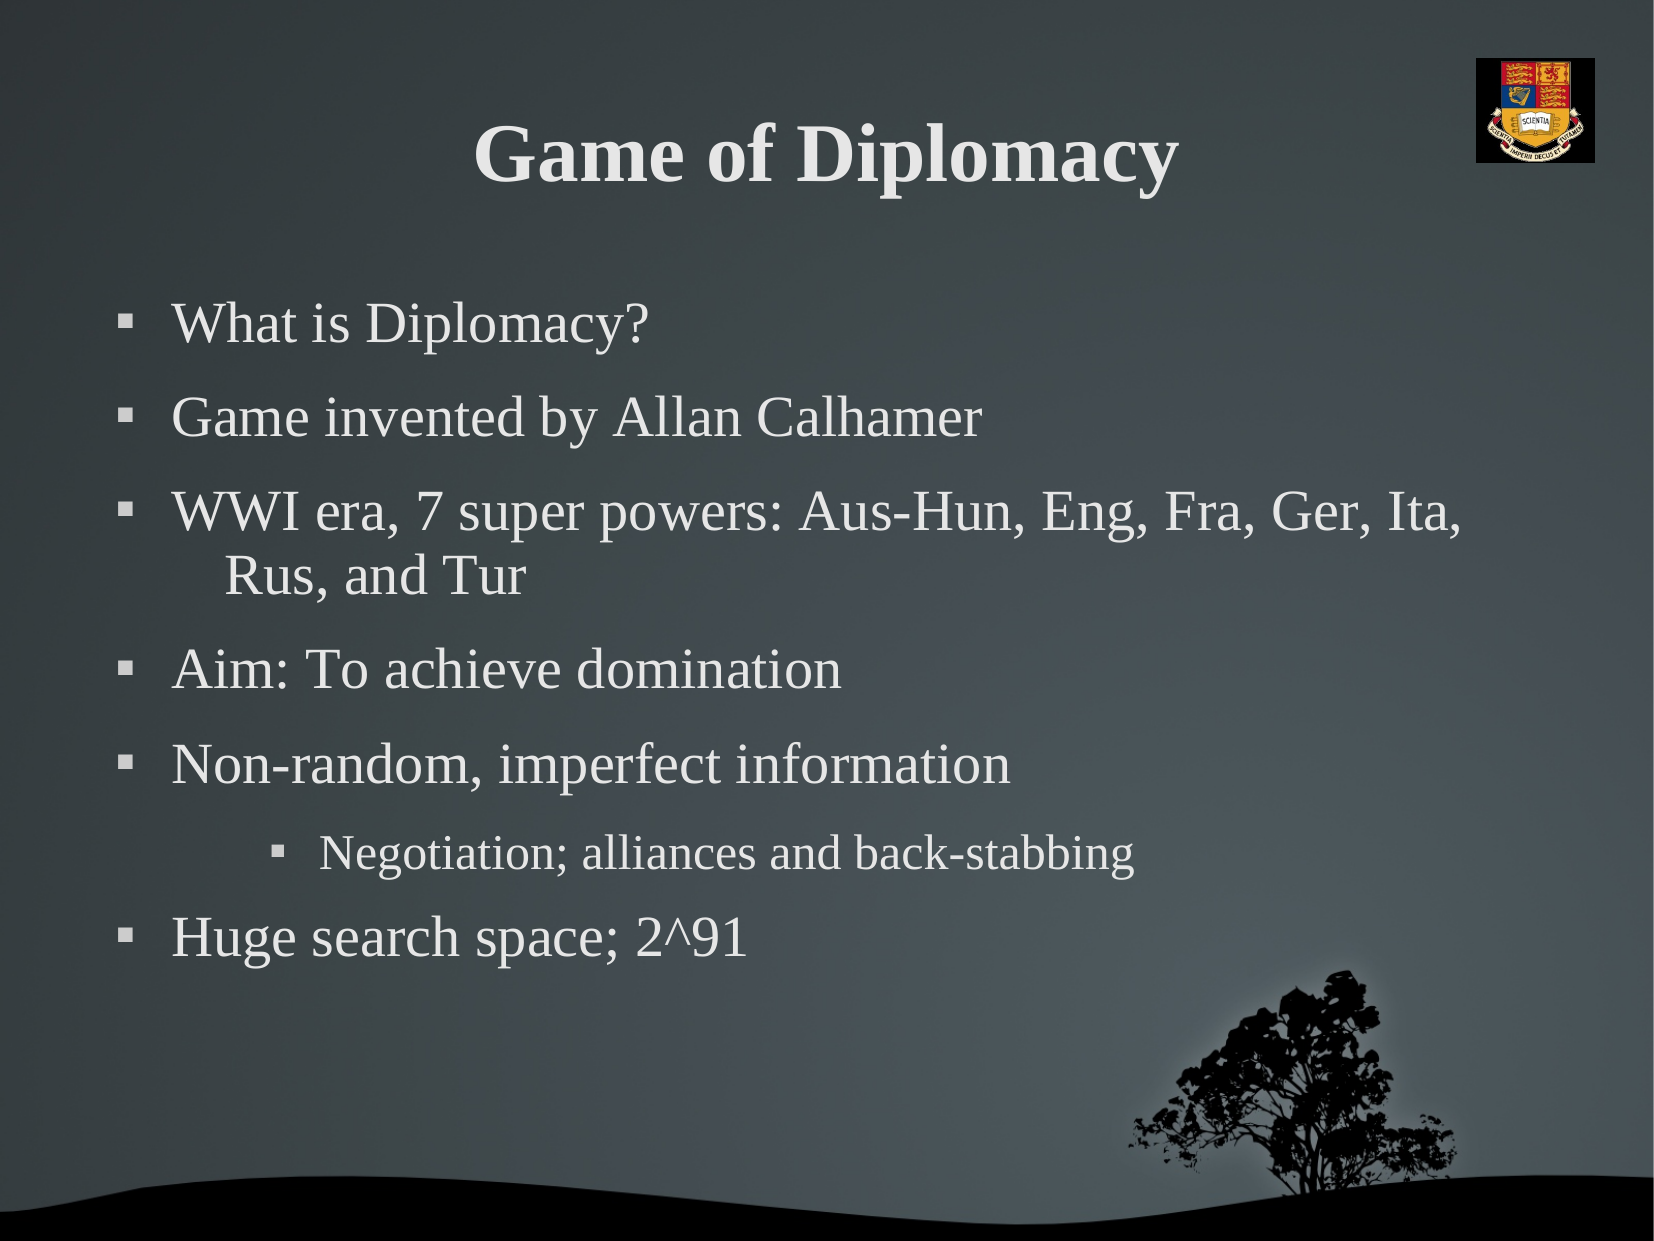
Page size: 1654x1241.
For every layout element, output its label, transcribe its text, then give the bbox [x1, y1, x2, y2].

title Game of Diplomacy [82, 49, 1571, 257]
list What is Diplomacy? Game invented by Allan Calhamer WWI era, 7 super powers: Aus-Hun, Eng, Fra, Ger, Ita, Rus, and Tur Aim: To achieve domination Non-random, imperfect information Negotiation; alliances and back-stabbing Huge search space; 2^91 [82, 290, 1571, 1109]
picture [0, 0, 1654, 1241]
